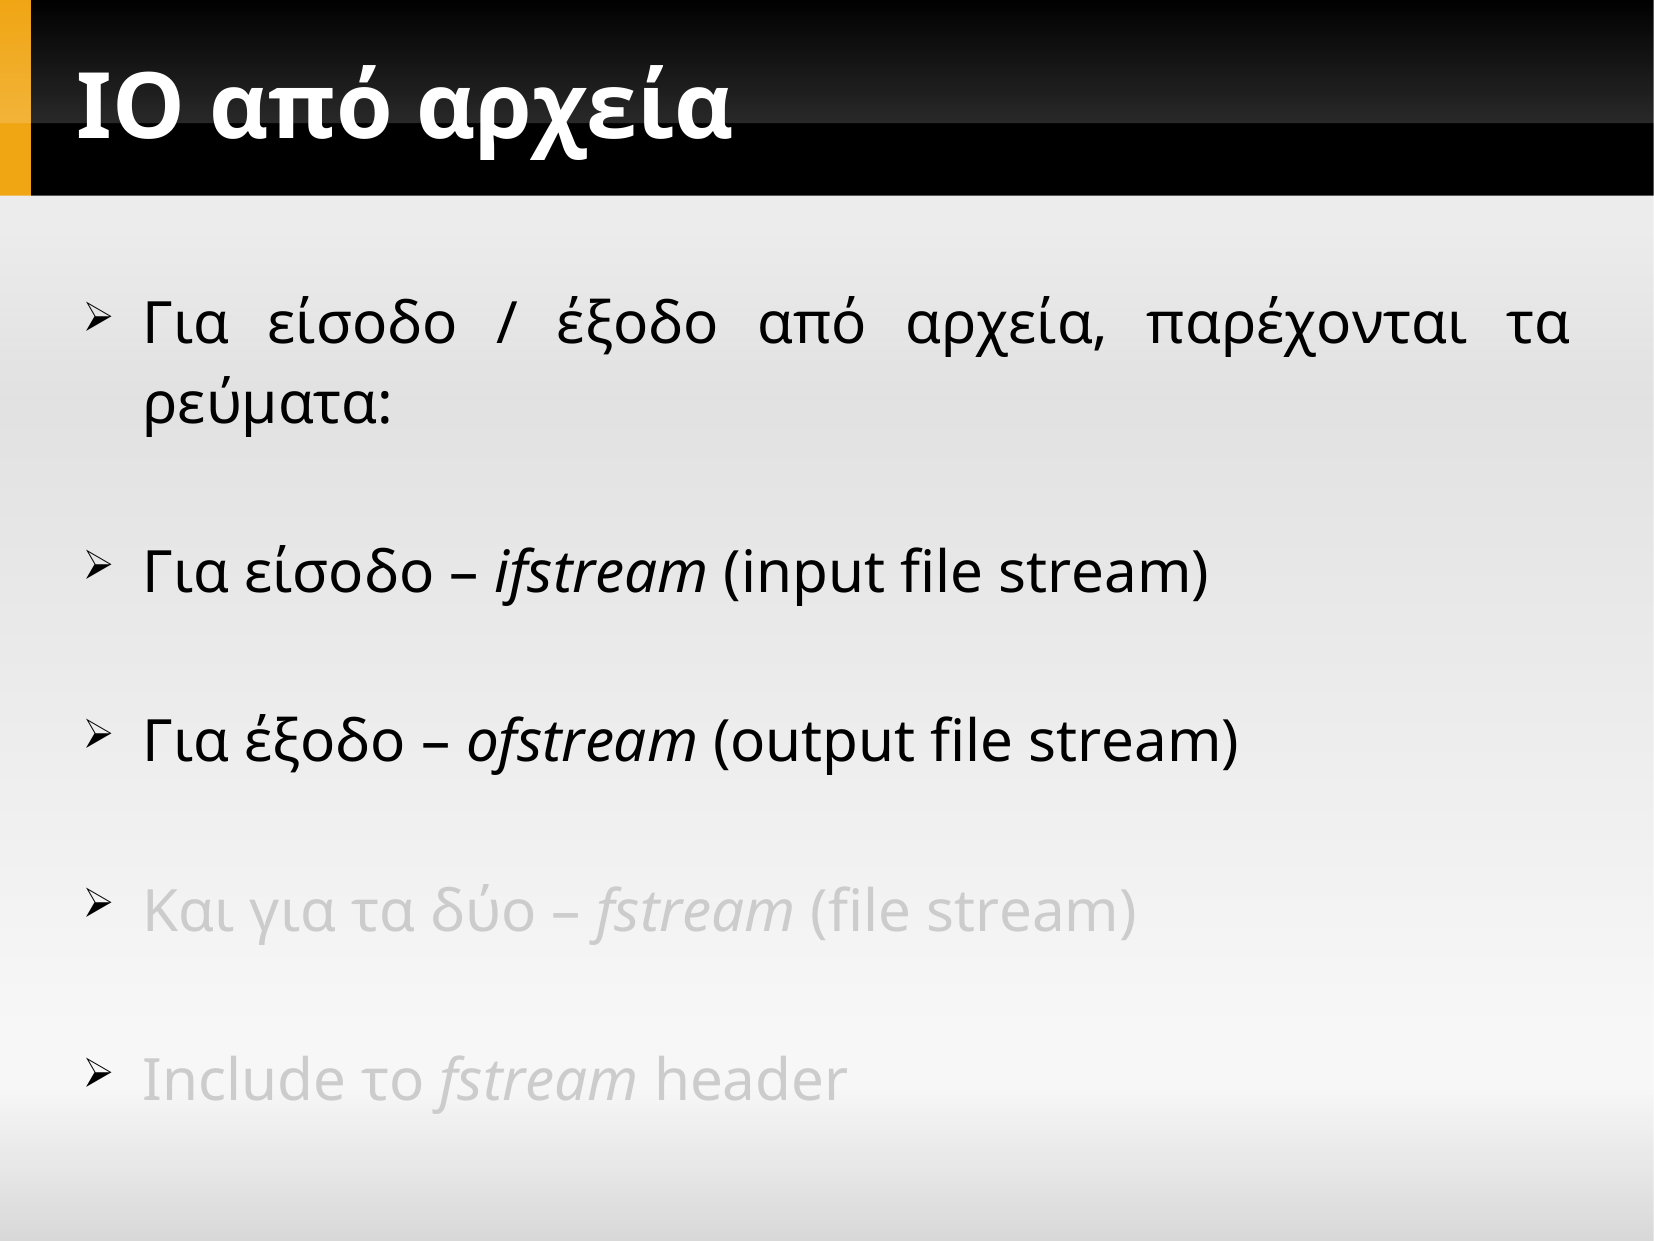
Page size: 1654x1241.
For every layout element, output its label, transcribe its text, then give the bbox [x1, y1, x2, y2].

title IO από αρχεία [76, 0, 1565, 208]
picture [0, 0, 1654, 1241]
subtitle Για είσοδο / έξοδο από αρχεία, παρέχονται τα ρεύματα: Για είσοδο – ifstream (input file stream) Για έξοδο – ofstream (output file stream) Και για τα δύο – fstream (file stream) Include το fstream header [82, 297, 1571, 1102]
